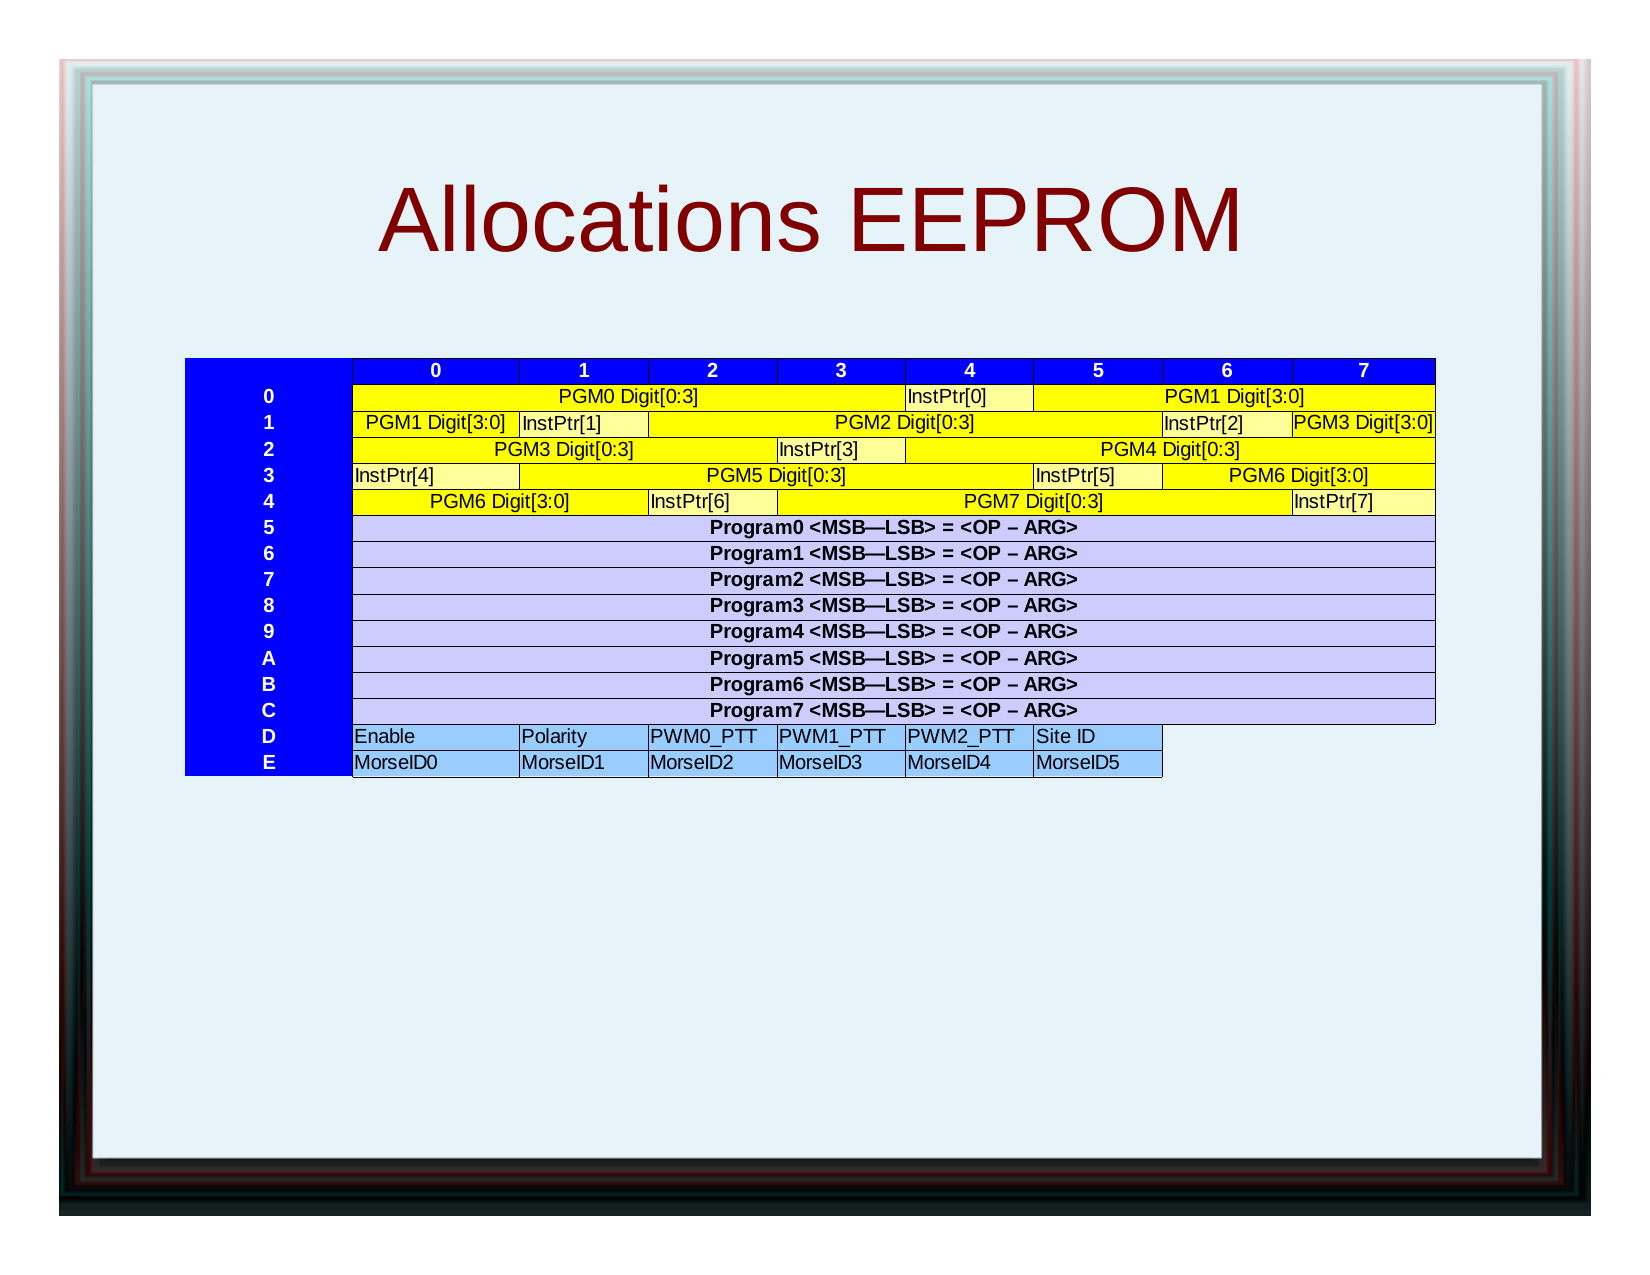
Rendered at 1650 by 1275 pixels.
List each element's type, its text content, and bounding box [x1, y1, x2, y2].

picture [59, 59, 1591, 1216]
chart [184, 358, 1439, 805]
title Allocations EEPROM [168, 149, 1482, 291]
